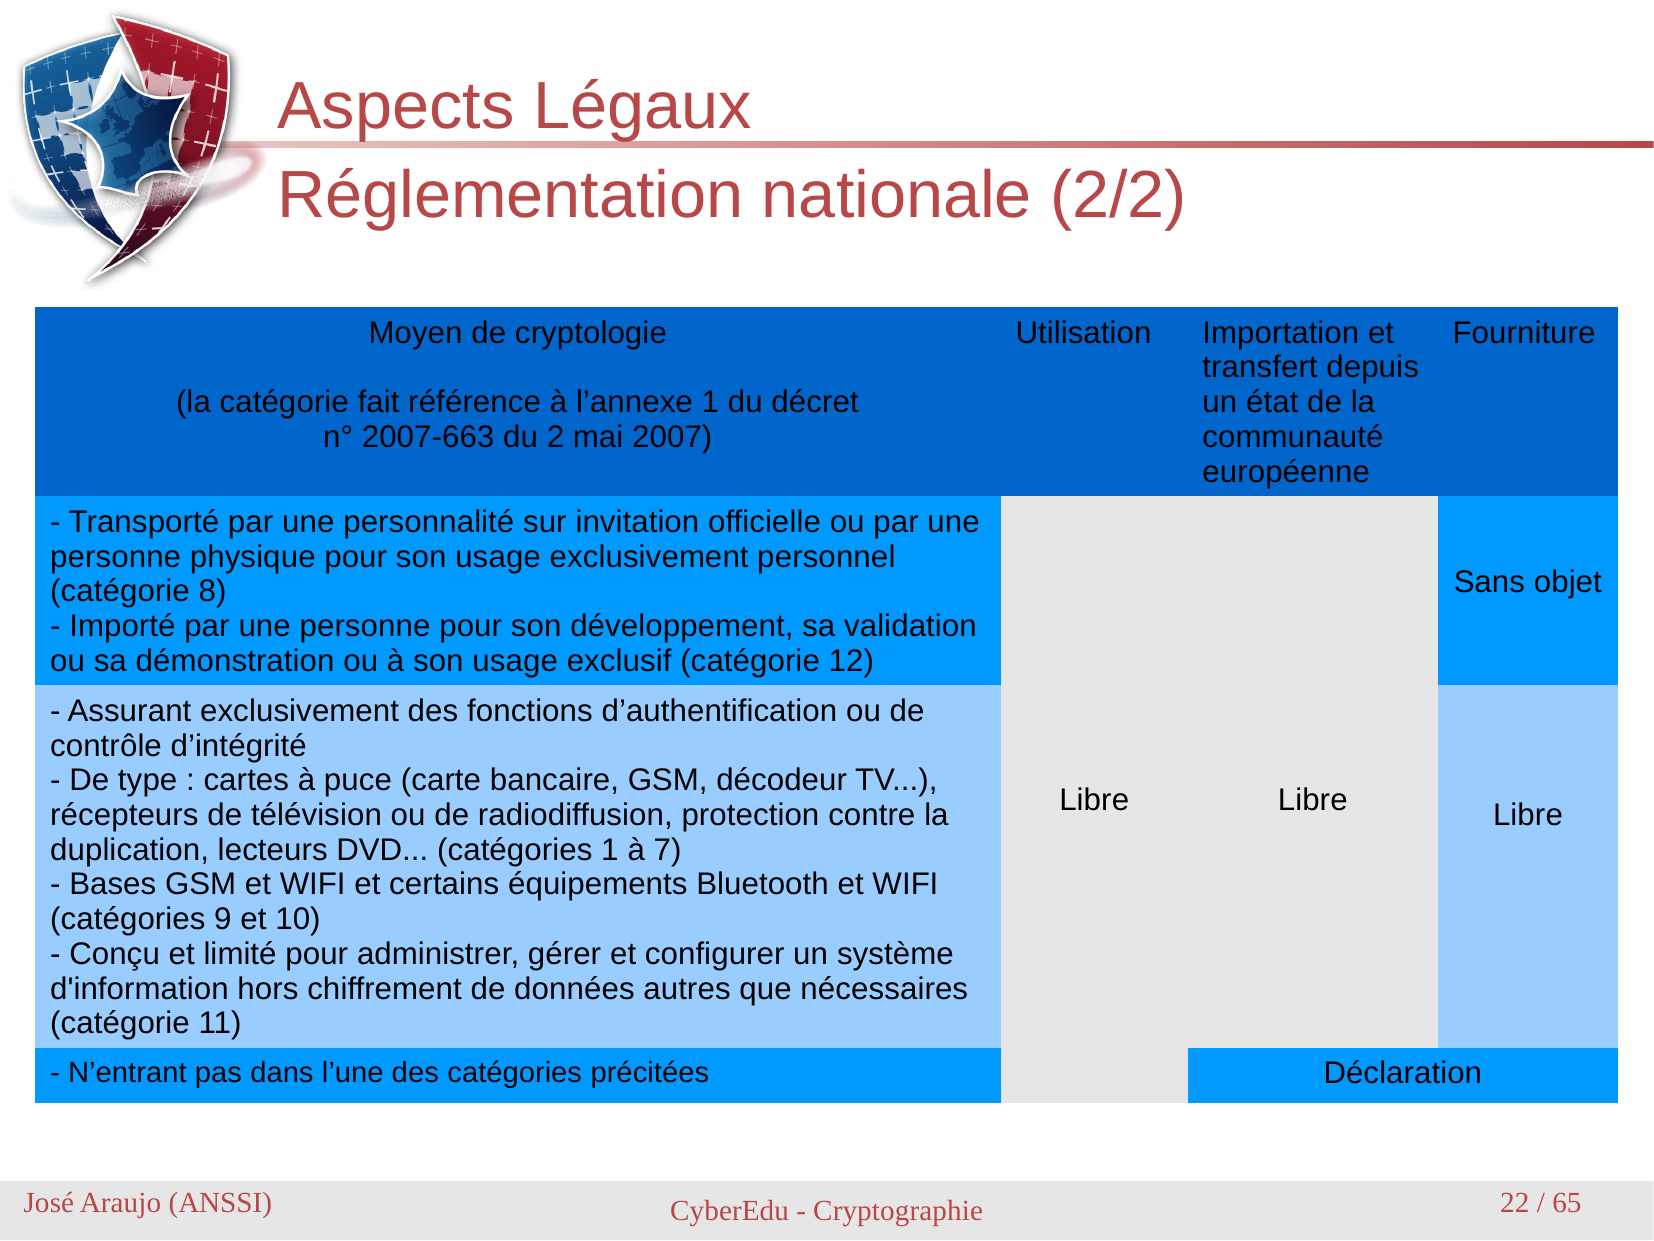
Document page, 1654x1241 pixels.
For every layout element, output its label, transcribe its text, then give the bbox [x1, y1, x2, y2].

table_header Utilisation [1001, 307, 1188, 496]
title Aspects Légaux Réglementation nationale (2/2) [277, 49, 1642, 237]
table_cell Libre [1188, 496, 1438, 1048]
picture [0, 0, 272, 290]
table_header Importation et transfert depuis un état de la communauté européenne [1188, 307, 1438, 496]
table_cell Libre [1001, 496, 1188, 1103]
table_cell - N’entrant pas dans l’une des catégories précitées [35, 1048, 1001, 1103]
table_cell - Transporté par une personnalité sur invitation officielle ou par une personne physique pour son usage exclusivement personnel (catégorie 8) - Importé par une personne pour son développement, sa validation ou sa démonstration ou à son usage exclusif (catégorie 12) [35, 496, 1001, 685]
table_header Moyen de cryptologie (la catégorie fait référence à l’annexe 1 du décret n° 2007-663 du 2 mai 2007) [35, 307, 1001, 496]
table_cell Sans objet [1438, 496, 1618, 685]
table_cell Libre [1438, 685, 1618, 1048]
table_cell - Assurant exclusivement des fonctions d’authentification ou de contrôle d’intégrité - De type : cartes à puce (carte bancaire, GSM, décodeur TV...), récepteurs de télévision ou de radiodiffusion, protection contre la duplication, lecteurs DVD... (catégories 1 à 7) - Bases GSM et WIFI et certains équipements Bluetooth et WIFI (catégories 9 et 10) - Conçu et limité pour administrer, gérer et configurer un système d'information hors chiffrement de données autres que nécessaires (catégorie 11) [35, 685, 1001, 1048]
table_header Fourniture [1438, 307, 1618, 496]
table_cell Déclaration [1188, 1048, 1618, 1103]
